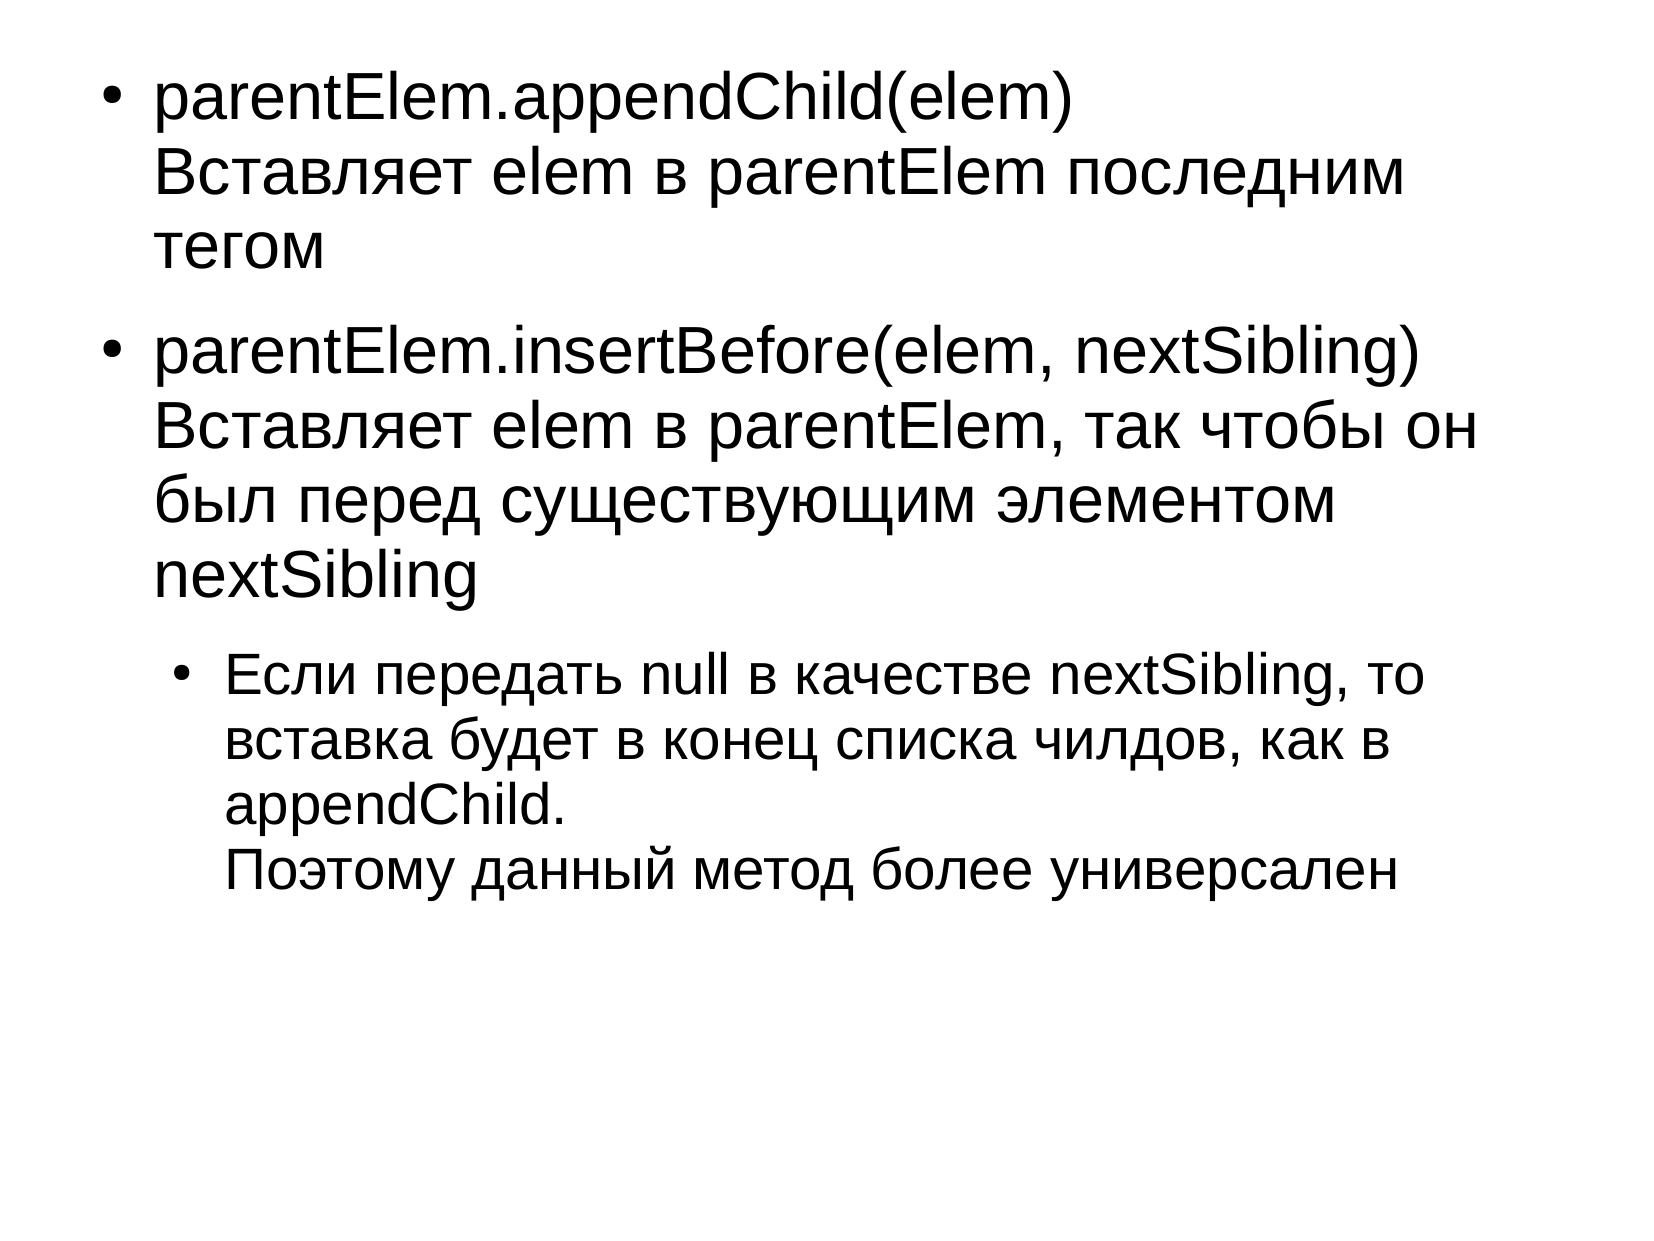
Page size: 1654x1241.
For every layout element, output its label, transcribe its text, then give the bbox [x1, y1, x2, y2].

list parentElem.appendChild(elem) Вставляет elem в parentElem последним тегом parentElem.insertBefore(elem, nextSibling) Вставляет elem в parentElem, так чтобы он был перед существующим элементом nextSibling Если передать null в качестве nextSibling, то вставка будет в конец списка чилдов, как в appendChild. Поэтому данный метод более универсален [82, 59, 1571, 1109]
